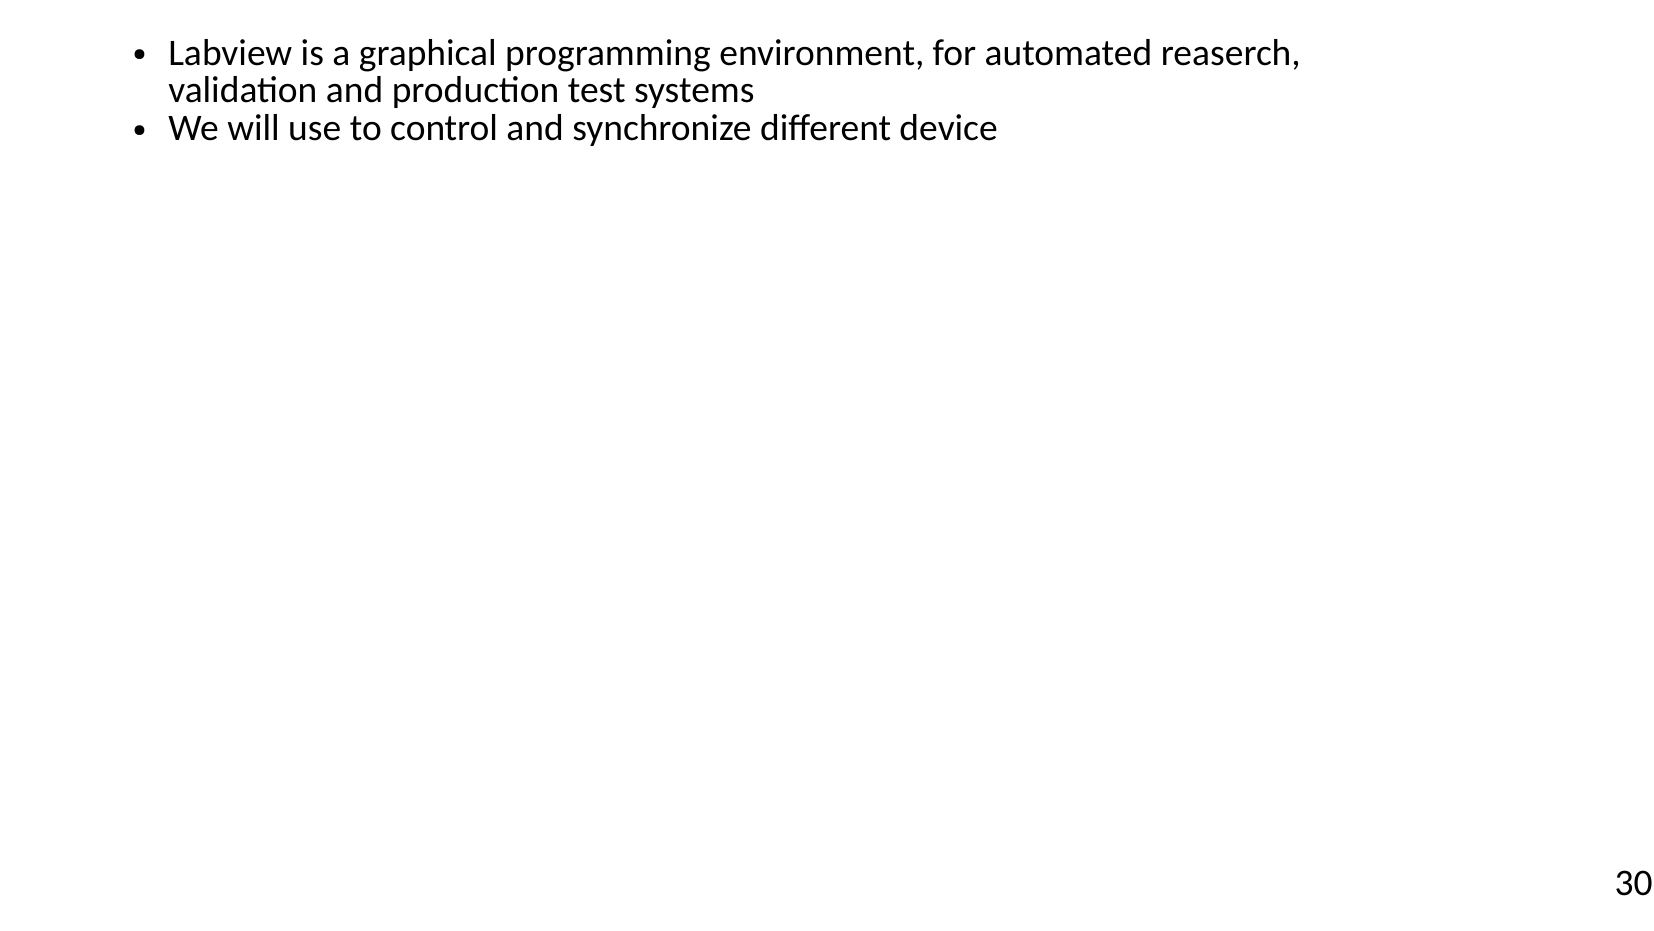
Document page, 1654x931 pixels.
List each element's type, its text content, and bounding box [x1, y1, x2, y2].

text_box <number> [1479, 860, 1654, 931]
text_box Labview is a graphical programming environment, for automated reaserch, validation and production test systems We will use to control and synchronize different device [118, 29, 1447, 158]
